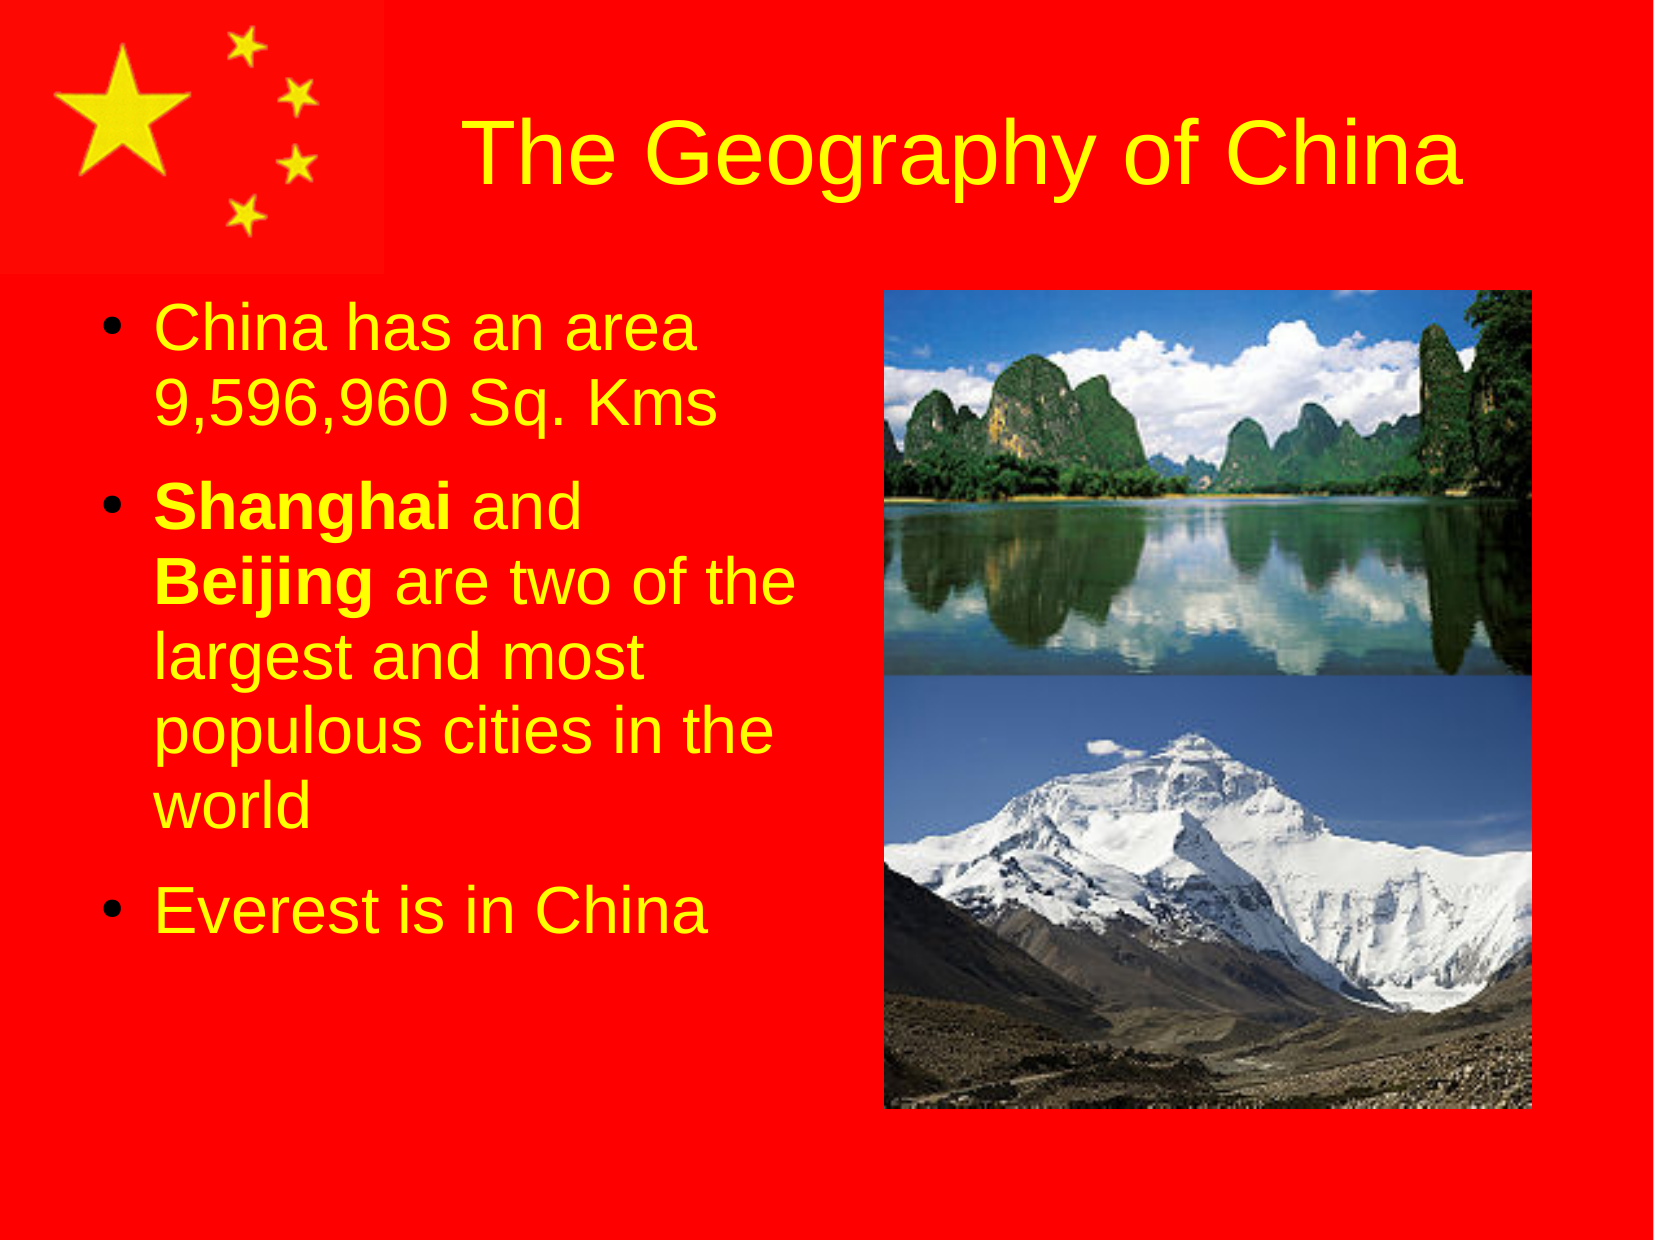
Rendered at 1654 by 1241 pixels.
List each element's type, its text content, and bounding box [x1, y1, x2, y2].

picture [884, 290, 1532, 1109]
picture [0, 0, 384, 274]
list China has an area 9,596,960 Sq. Kms Shanghai and Beijing are two of the largest and most populous cities in the world Everest is in China [82, 290, 809, 1109]
title The Geography of China [354, 49, 1571, 257]
